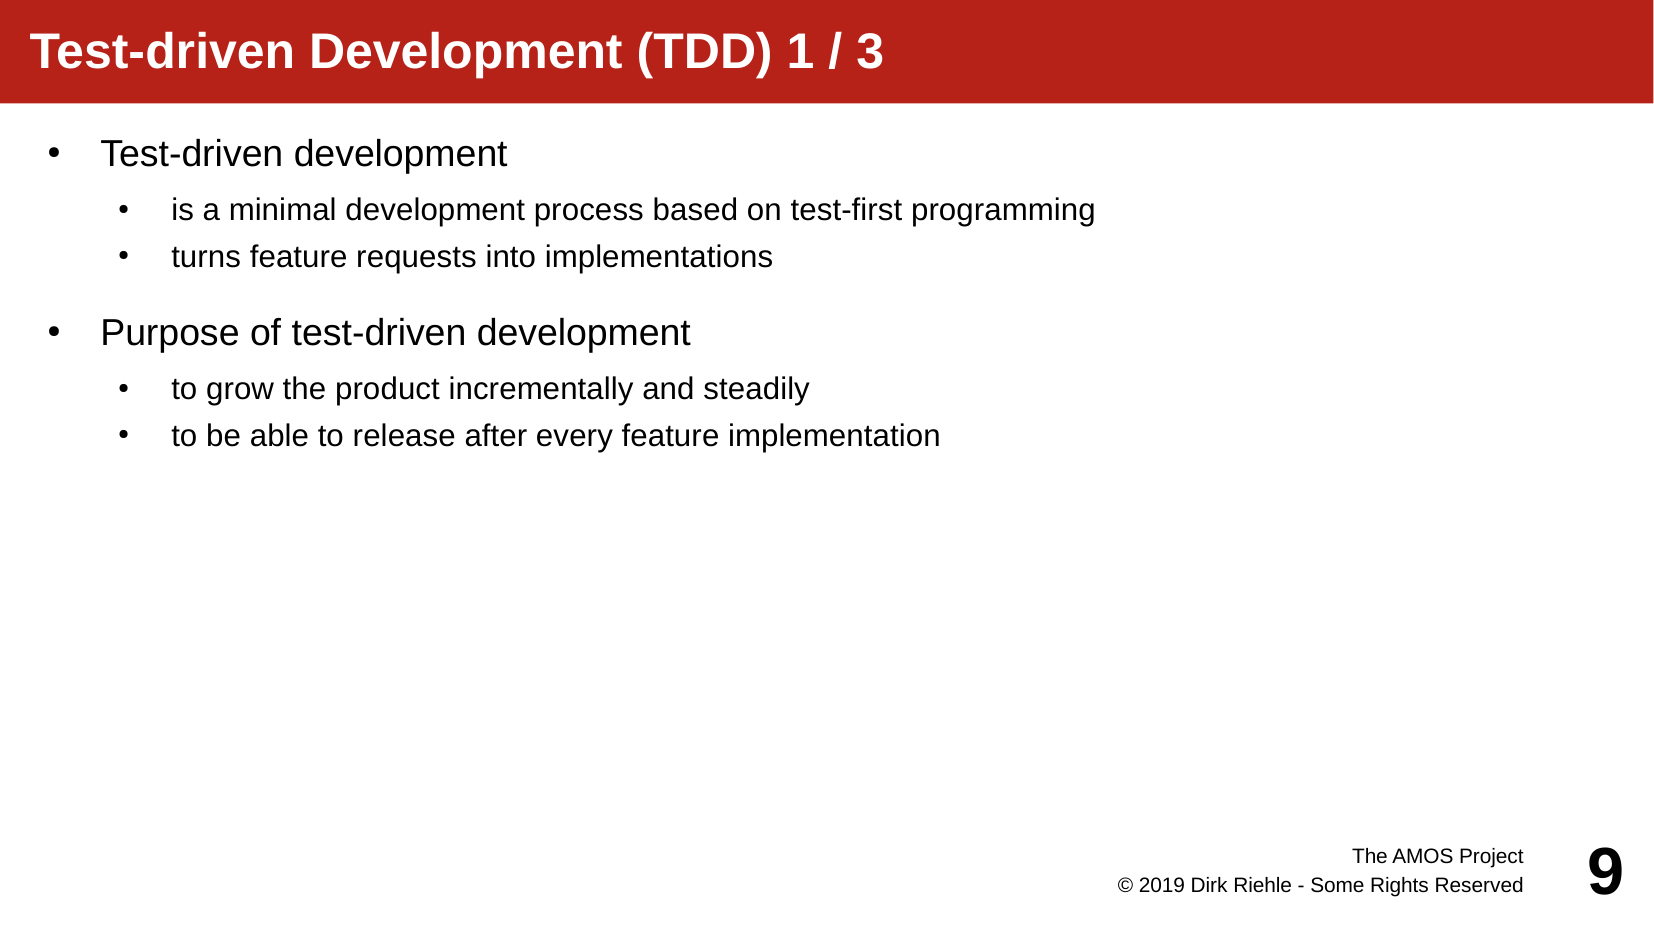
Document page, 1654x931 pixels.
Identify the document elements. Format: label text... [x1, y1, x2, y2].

list Test-driven development is a minimal development process based on test-first programming turns feature requests into implementations Purpose of test-driven development to grow the product incrementally and steadily to be able to release after every feature implementation [29, 132, 1625, 798]
title Test-driven Development (TDD) 1 / 3 [0, 0, 1654, 104]
